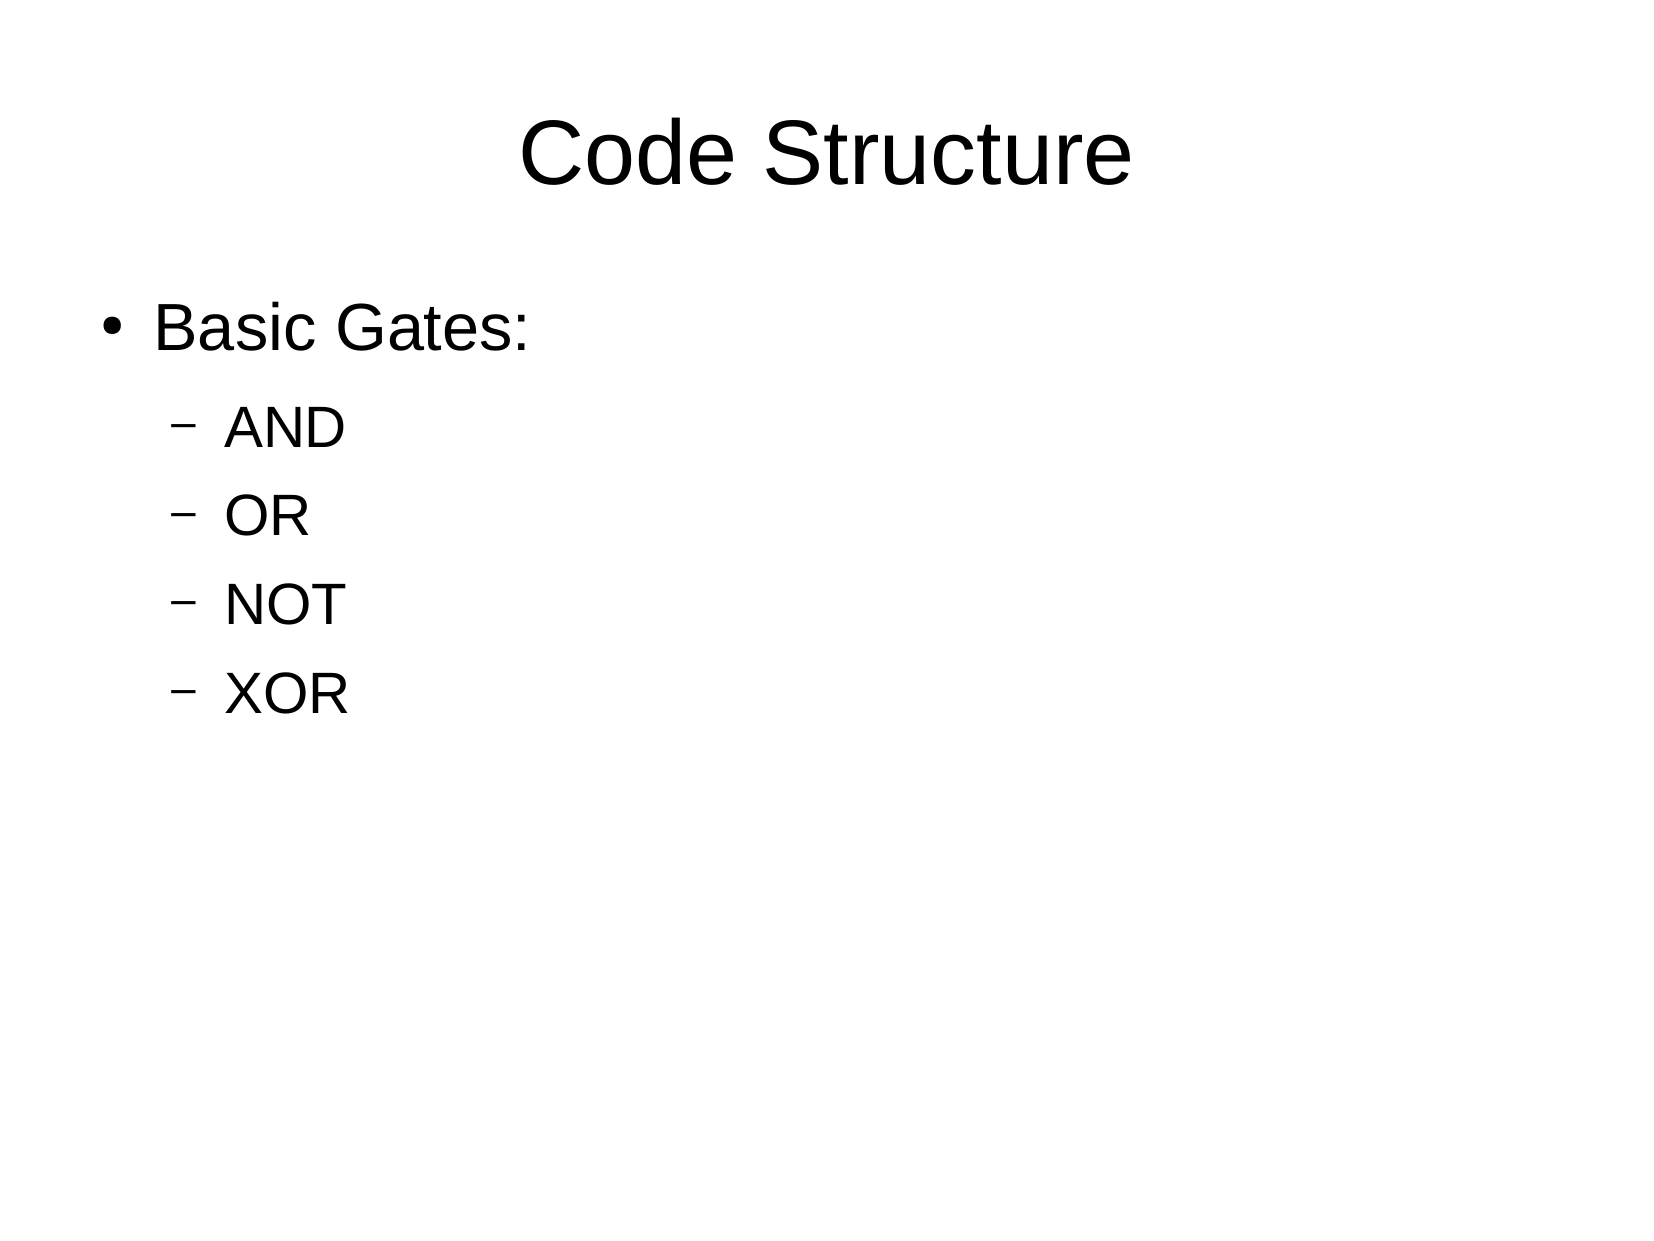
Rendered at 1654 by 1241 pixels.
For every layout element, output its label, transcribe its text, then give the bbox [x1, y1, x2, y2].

title Code Structure [82, 49, 1571, 257]
list Basic Gates: AND OR NOT XOR [82, 290, 1538, 1010]
